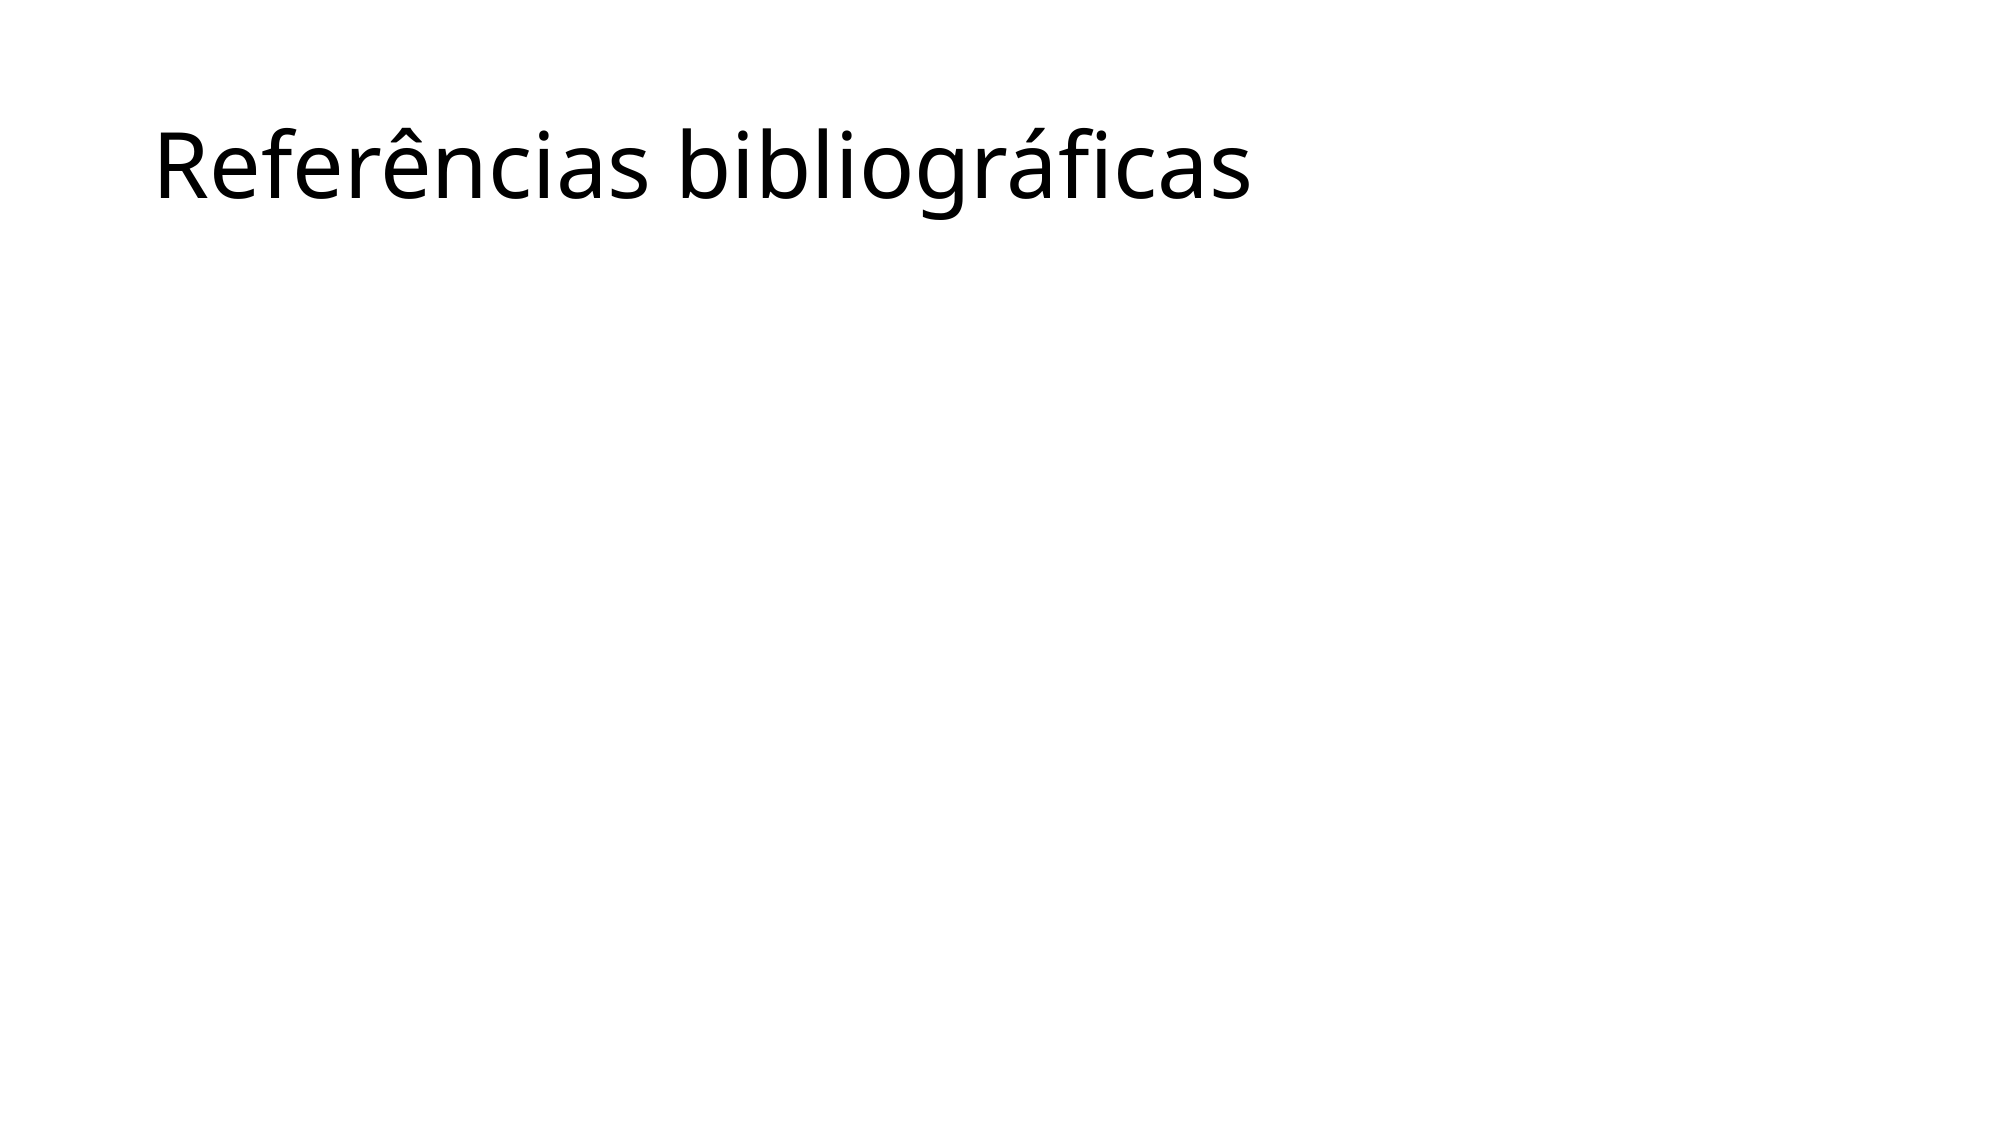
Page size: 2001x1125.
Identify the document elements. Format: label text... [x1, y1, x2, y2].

title Referências bibliográficas [137, 59, 1863, 278]
